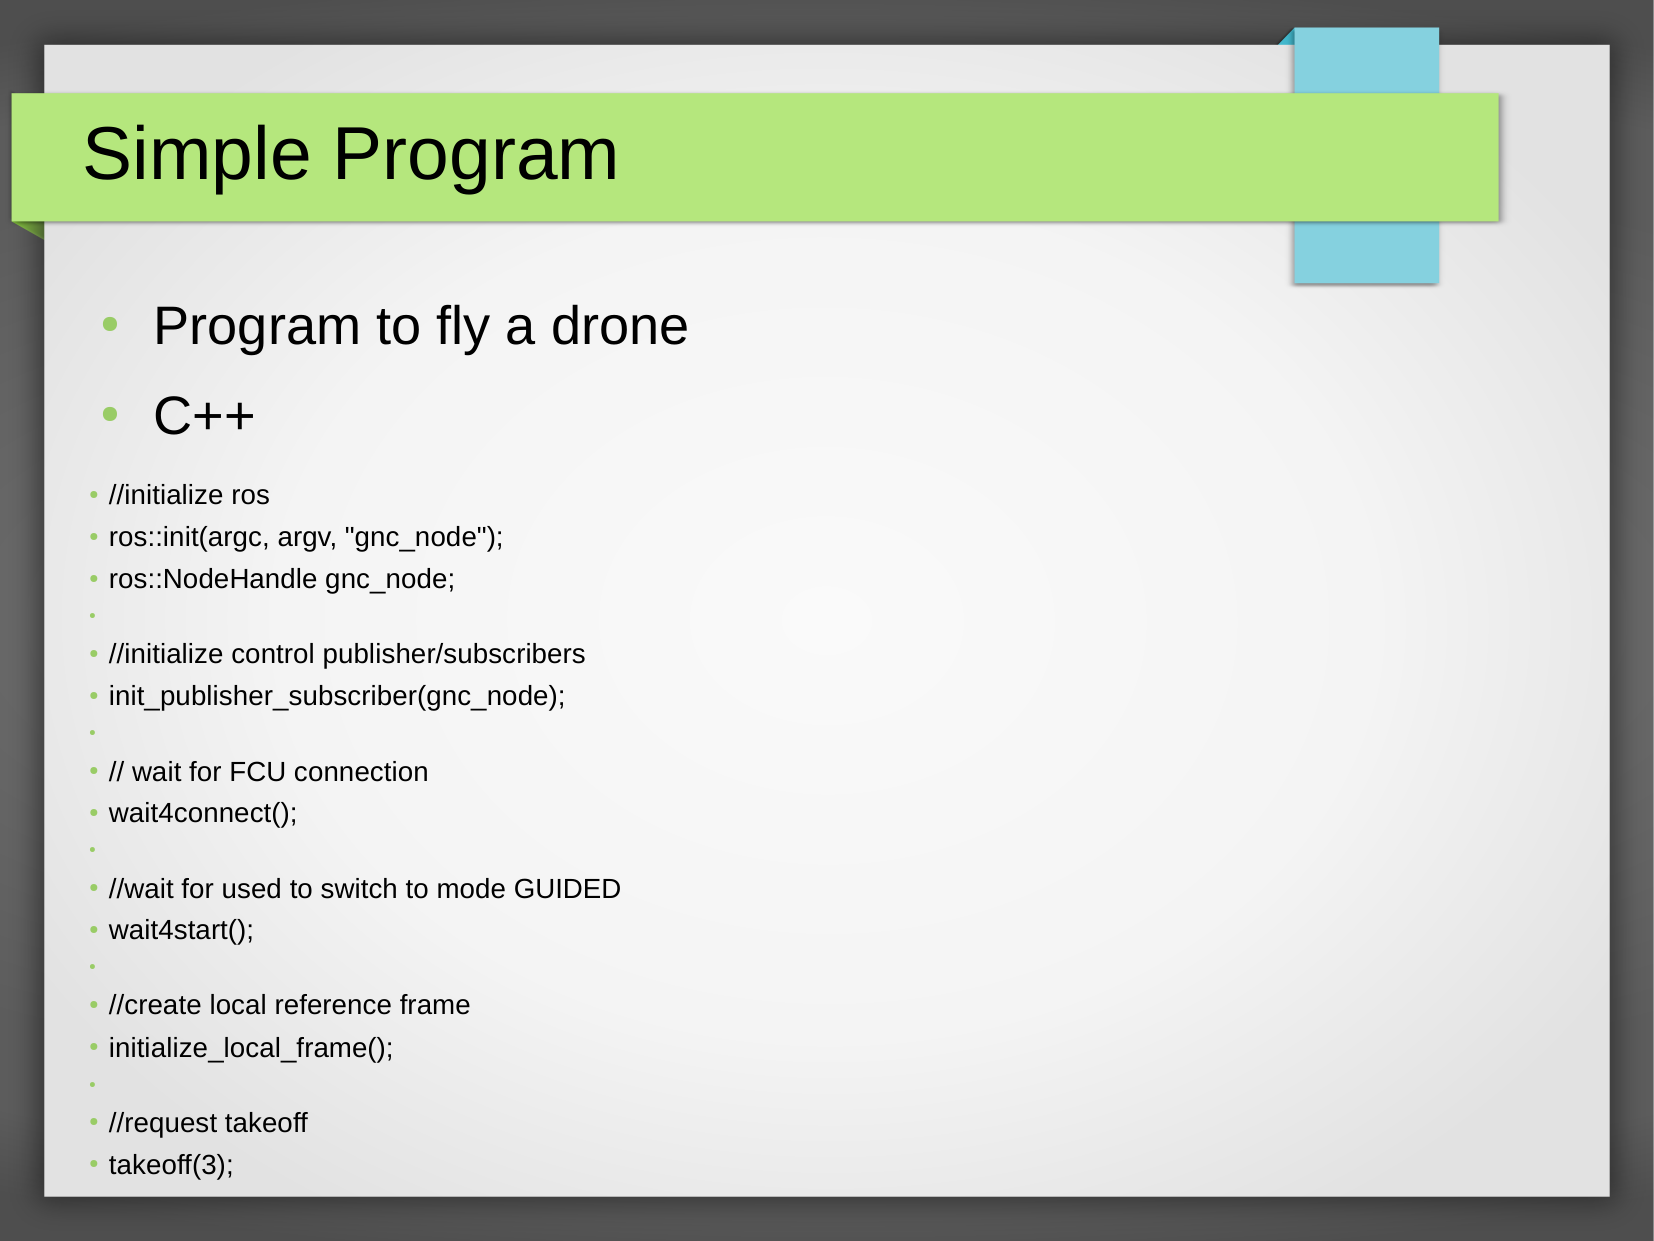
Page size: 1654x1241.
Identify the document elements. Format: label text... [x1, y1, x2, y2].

list //initialize ros ros::init(argc, argv, "gnc_node"); ros::NodeHandle gnc_node; //initialize control publisher/subscribers init_publisher_subscriber(gnc_node); // wait for FCU connection wait4connect(); //wait for used to switch to mode GUIDED wait4start(); //create local reference frame initialize_local_frame(); //request takeoff takeoff(3); [82, 480, 1571, 1186]
picture [0, 0, 1654, 1241]
title Simple Program [82, 94, 1264, 213]
list Program to fly a drone C++ [82, 295, 1571, 451]
